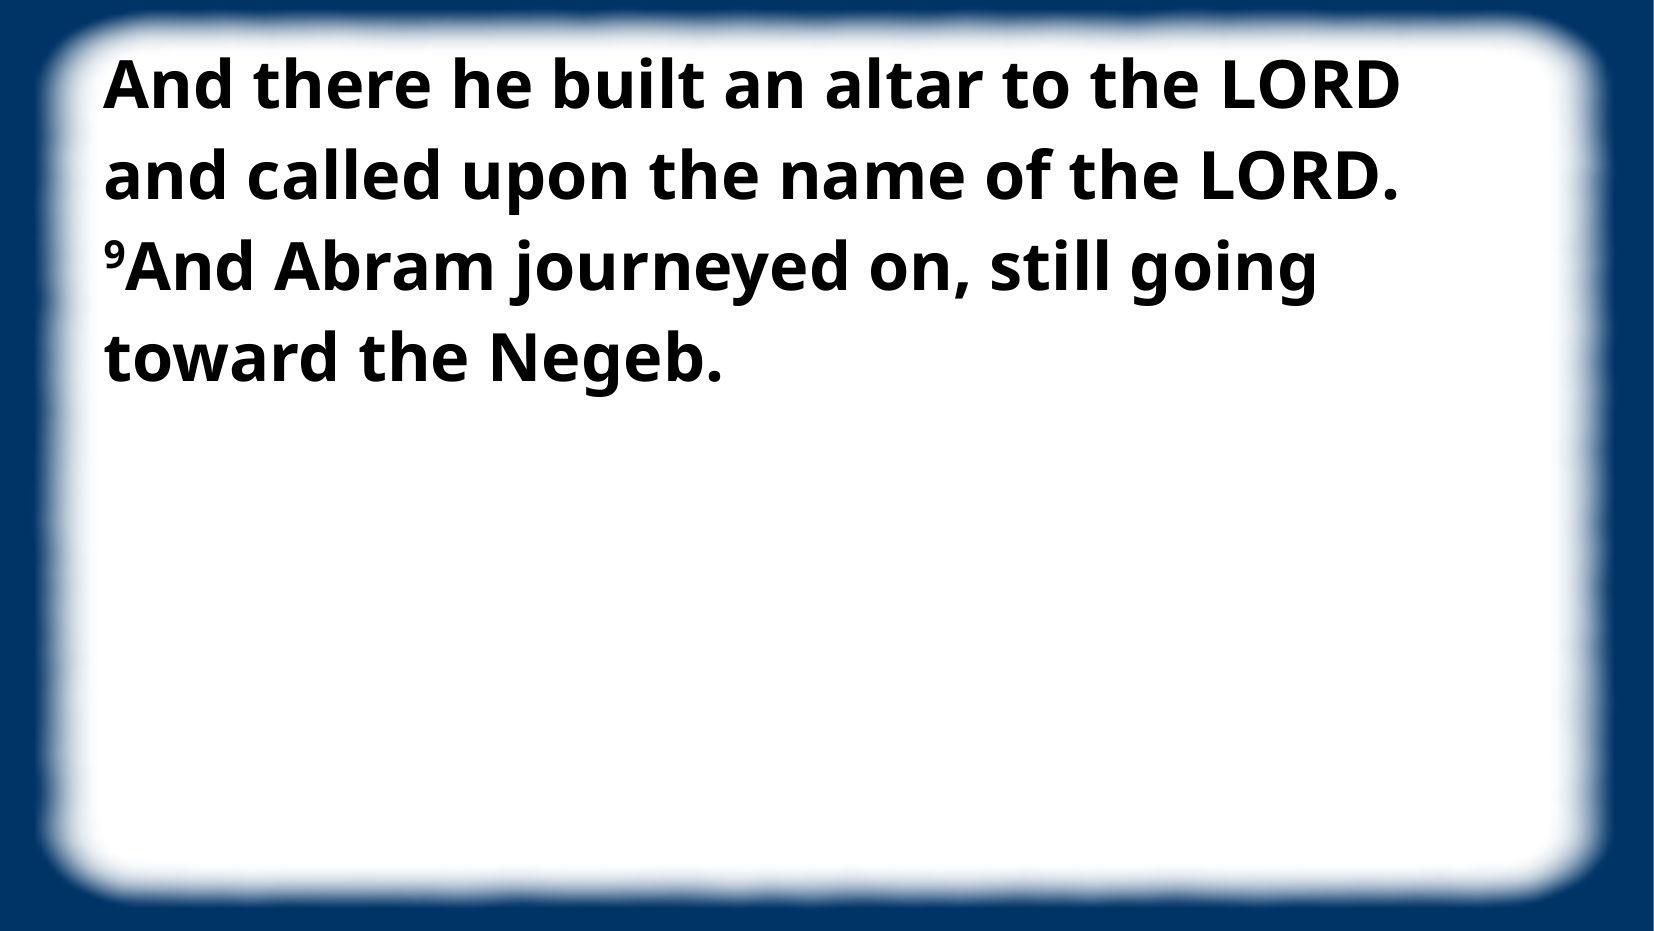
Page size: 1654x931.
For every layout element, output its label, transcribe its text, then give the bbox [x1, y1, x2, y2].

picture [0, 0, 1654, 931]
text_box And there he built an altar to the Lord and called upon the name of the Lord. 9And Abram journeyed on, still going toward the Negeb. [88, 30, 1529, 400]
